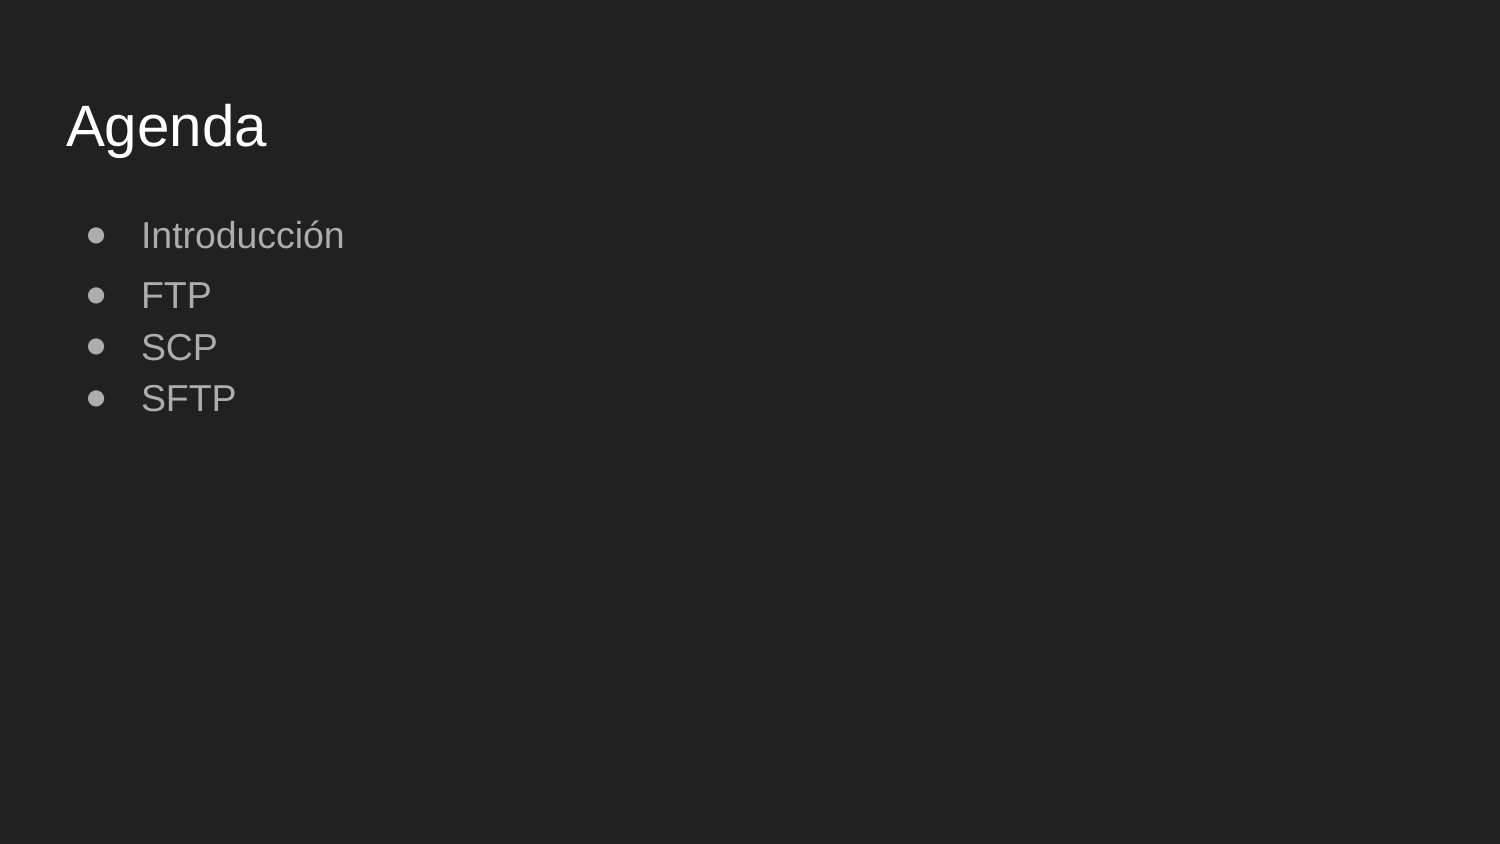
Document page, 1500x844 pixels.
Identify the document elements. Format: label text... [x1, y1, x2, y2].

title Agenda [51, 72, 1449, 167]
list Introducción FTP SCP SFTP [51, 189, 1449, 750]
